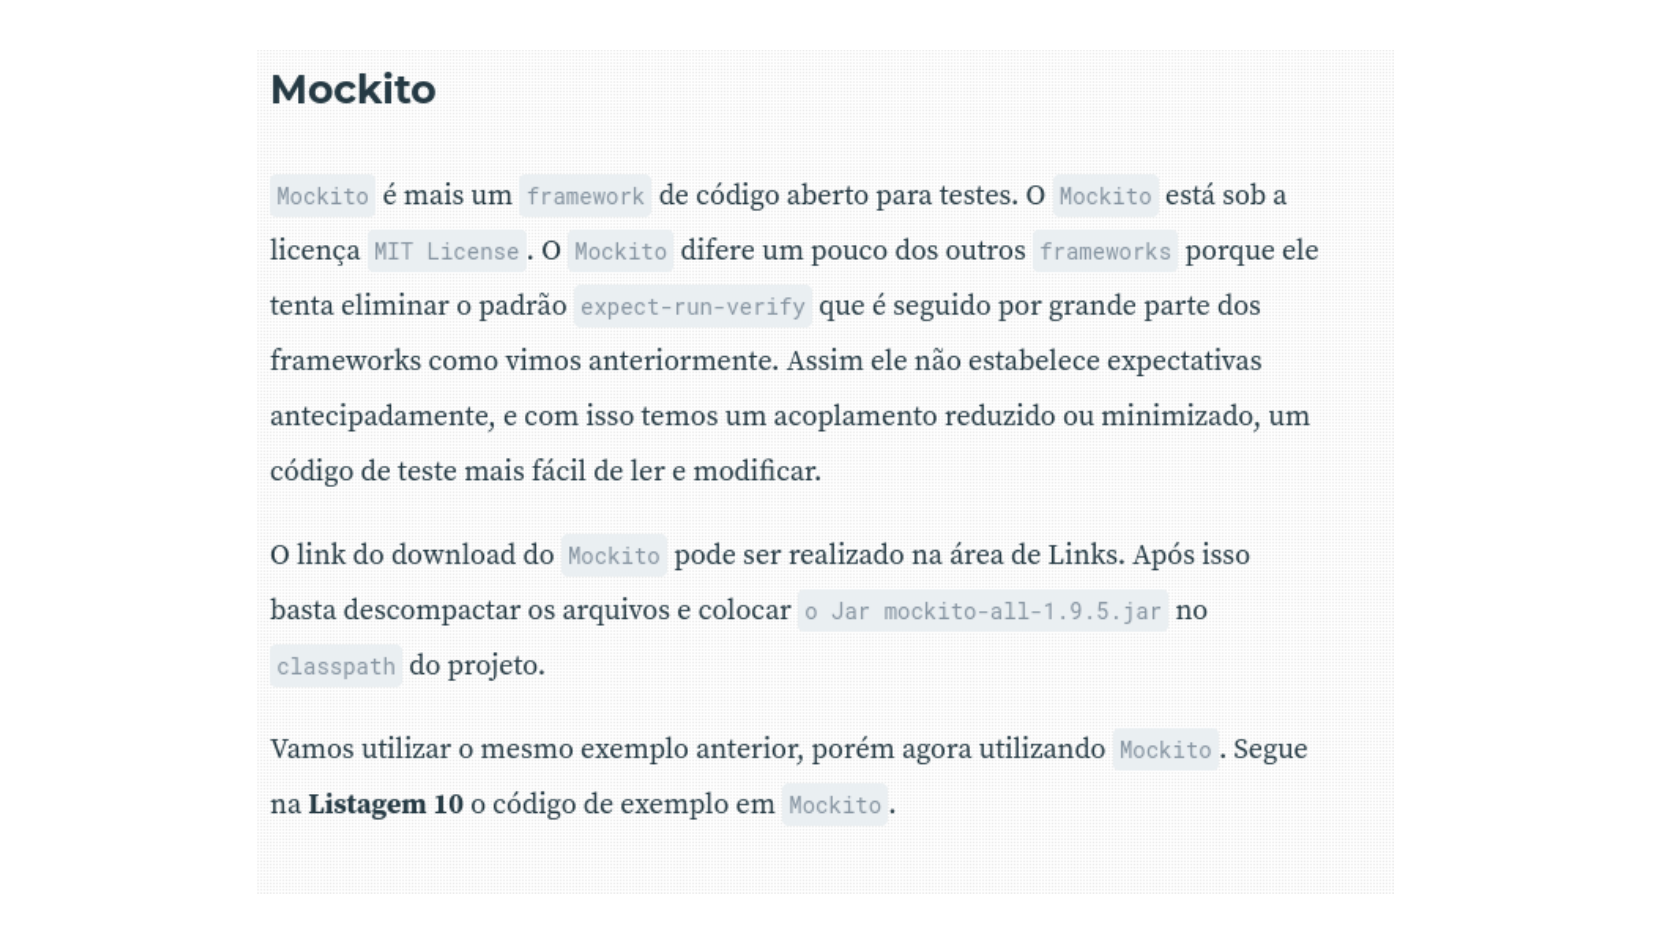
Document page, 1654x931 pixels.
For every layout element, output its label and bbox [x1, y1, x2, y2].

picture [256, 50, 1394, 894]
